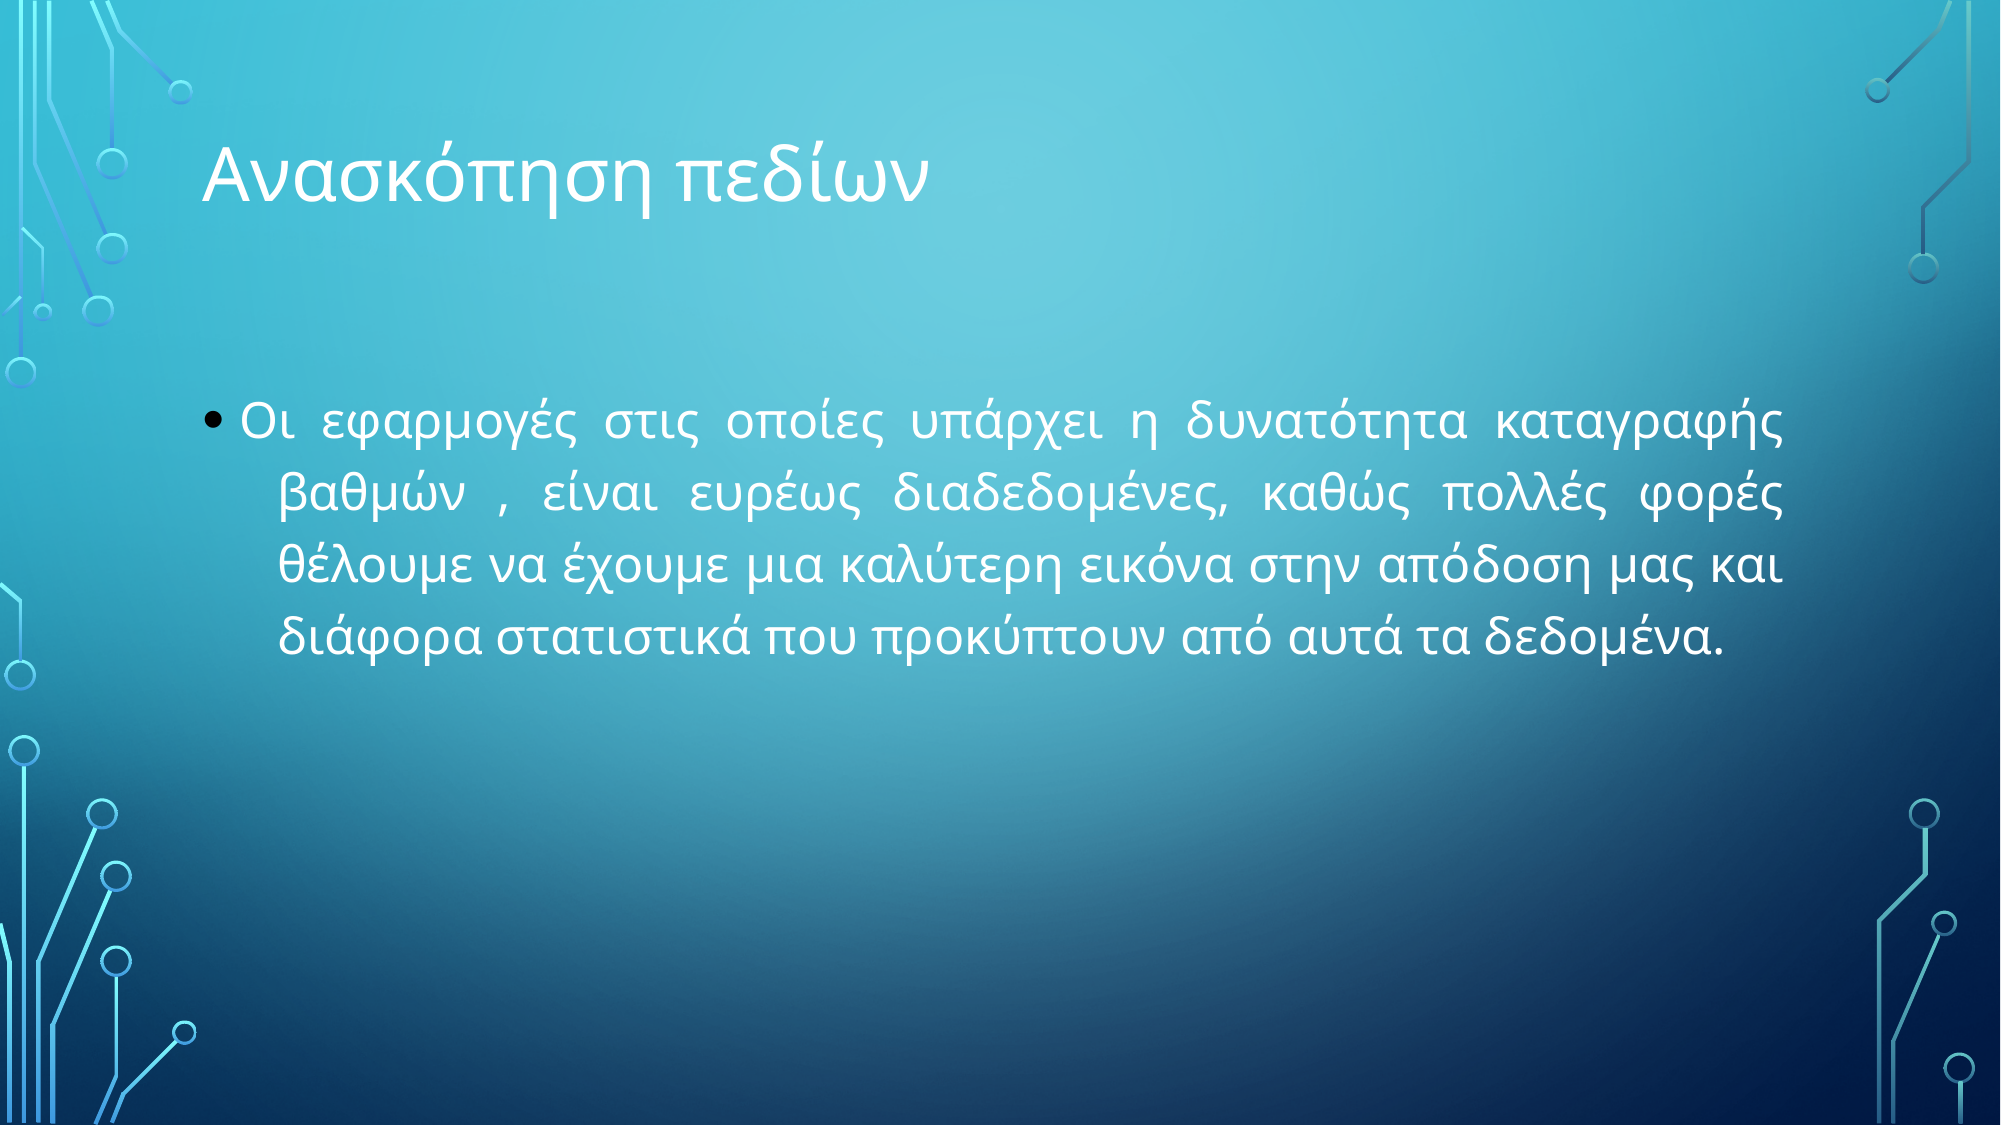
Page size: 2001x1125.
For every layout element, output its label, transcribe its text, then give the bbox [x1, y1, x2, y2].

list Οι εφαρμογές στις οποίες υπάρχει η δυνατότητα καταγραφής βαθμών , είναι ευρέως διαδεδομένες, καθώς πολλές φορές θέλουμε να έχουμε μια καλύτερη εικόνα στην απόδοση μας και διάφορα στατιστικά που προκύπτουν από αυτά τα δεδομένα. [187, 369, 1813, 951]
title Ανασκόπηση πεδίων [187, 101, 1813, 344]
